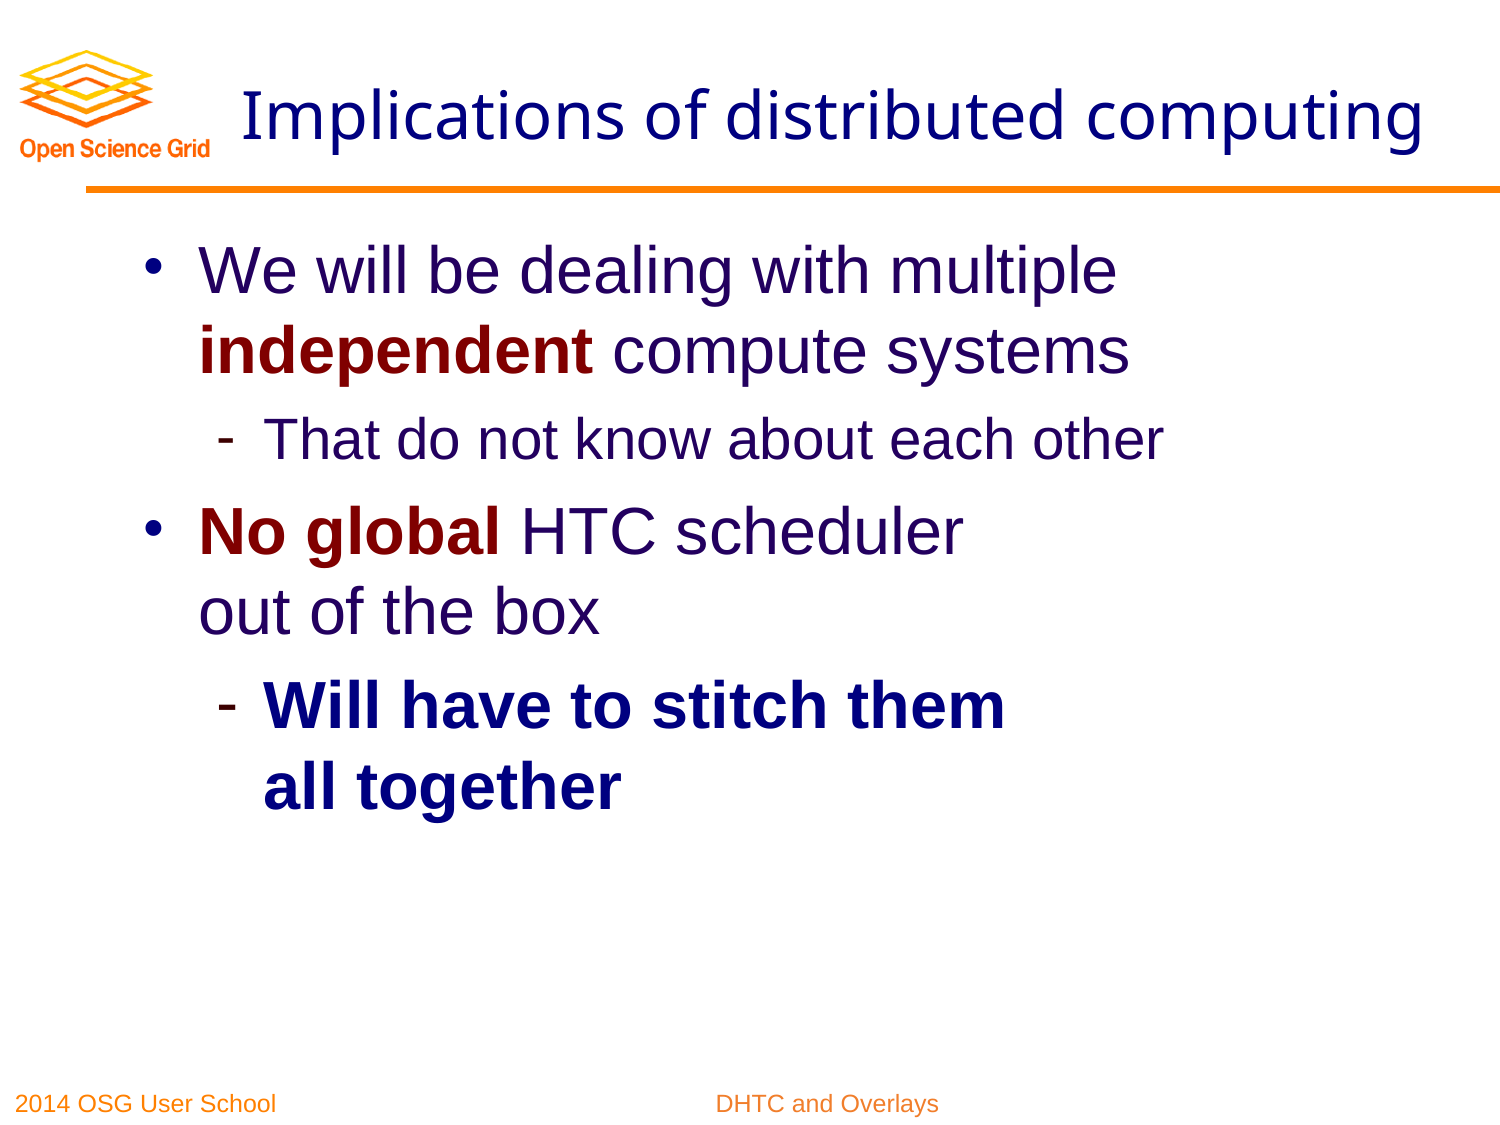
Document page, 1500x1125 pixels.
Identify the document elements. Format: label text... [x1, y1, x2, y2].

title Implications of distributed computing [177, 18, 1492, 207]
list We will be dealing with multiple independent compute systems That do not know about each other No global HTC scheduler out of the box Will have to stitch them all together [127, 218, 1403, 1053]
picture [0, 27, 177, 179]
